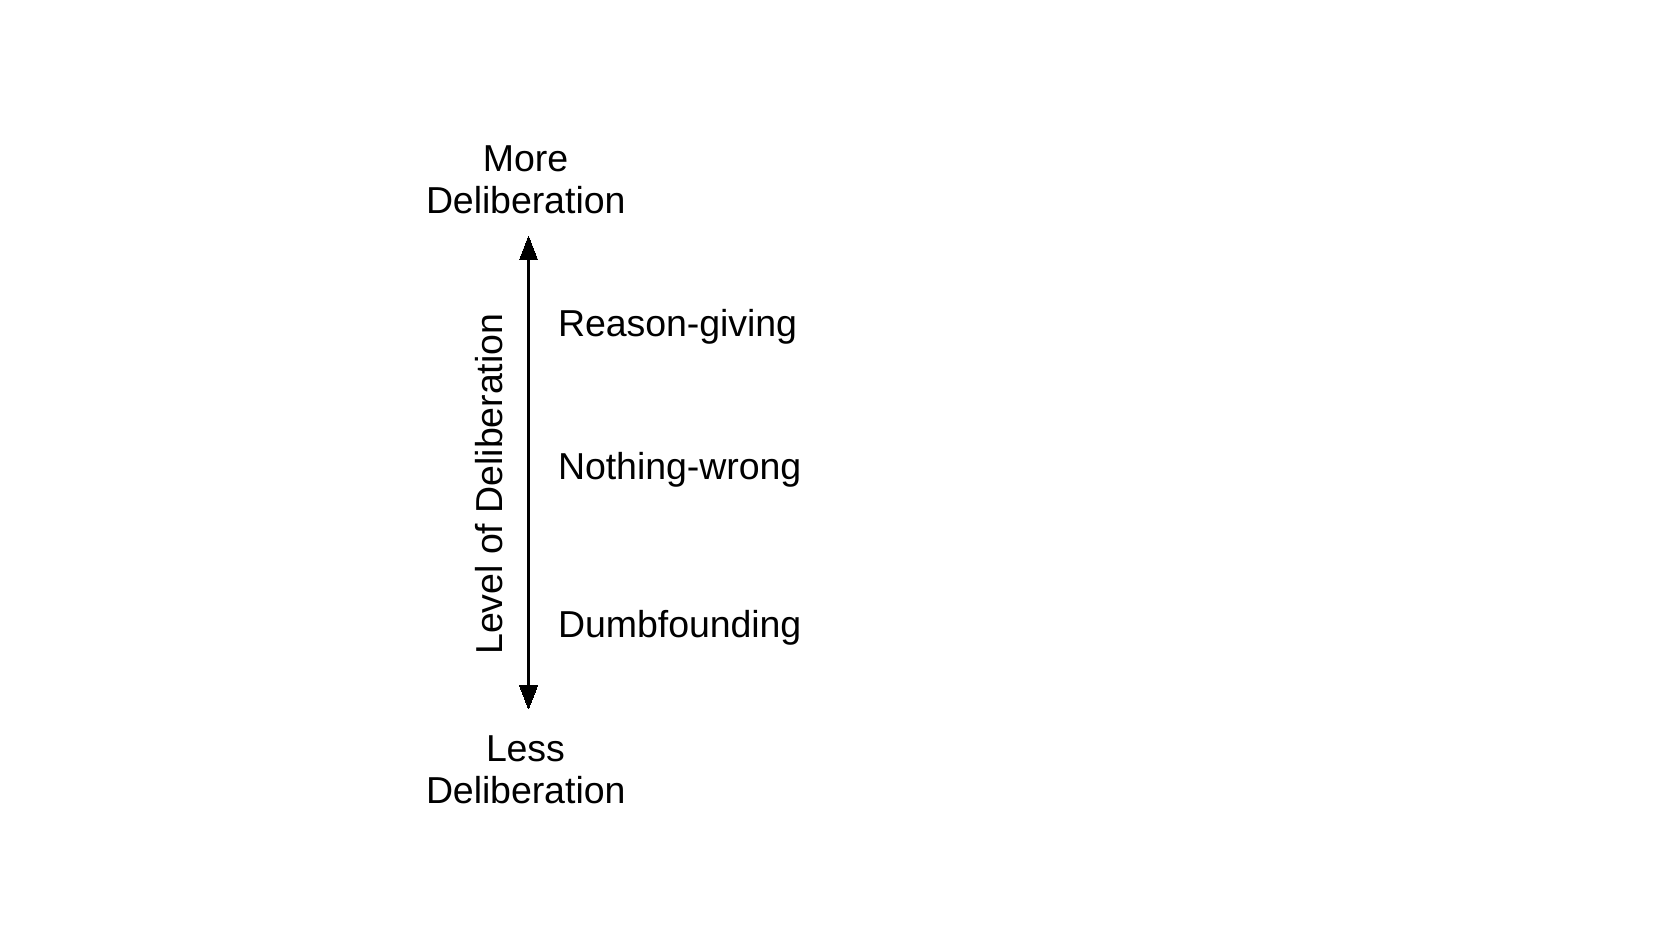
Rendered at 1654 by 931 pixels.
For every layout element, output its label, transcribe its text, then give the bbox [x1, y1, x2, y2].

text_box Level of Deliberation [460, 283, 524, 686]
text_box Less Deliberation [389, 720, 662, 820]
text_box Nothing-wrong [543, 425, 825, 508]
text_box Dumbfounding [543, 596, 839, 654]
text_box [519, 236, 538, 709]
text_box More Deliberation [389, 129, 662, 229]
text_box Reason-giving [543, 295, 815, 353]
